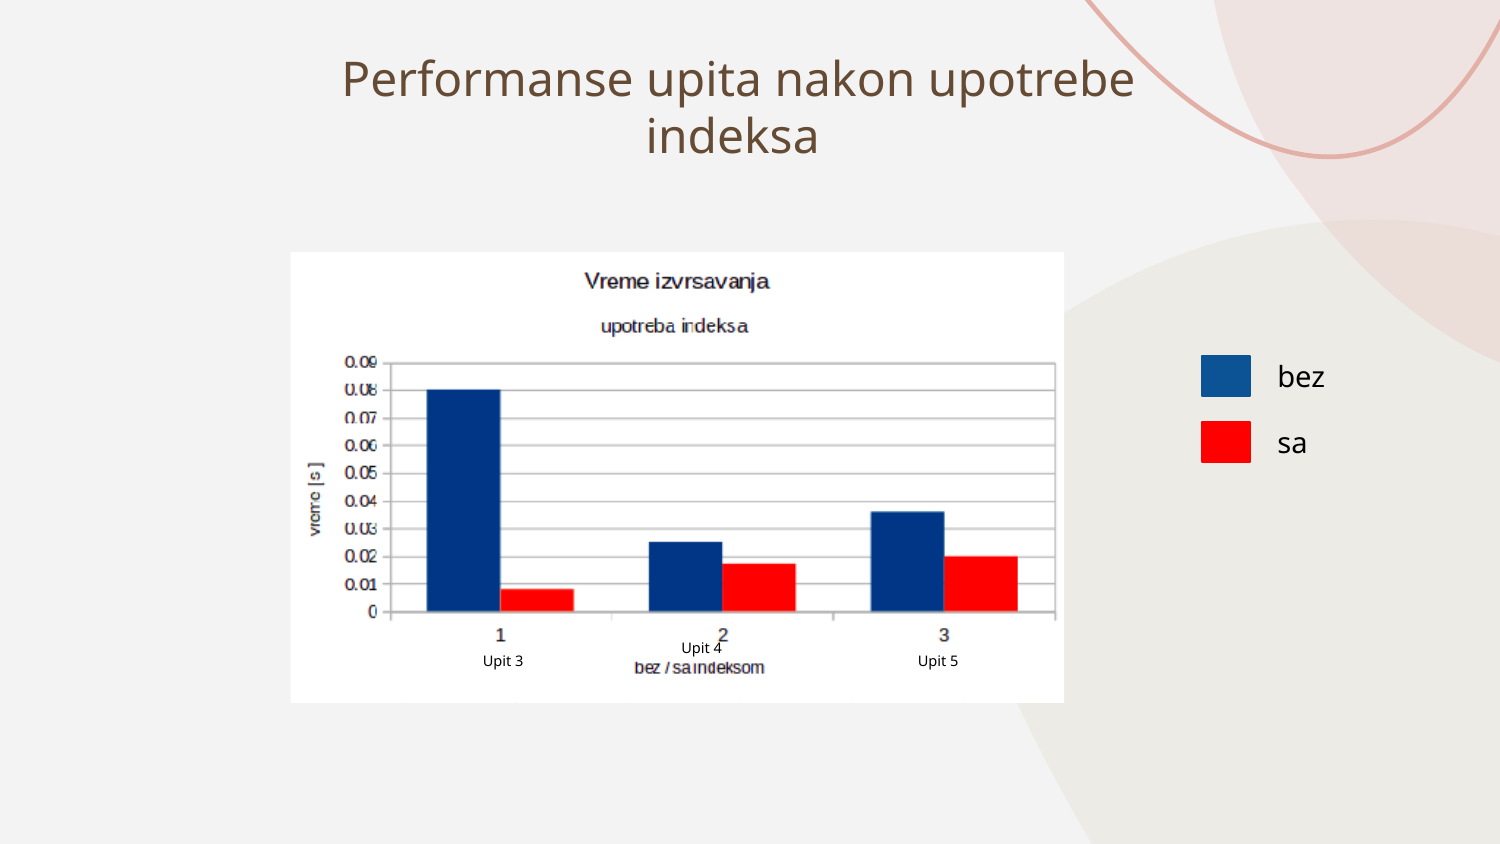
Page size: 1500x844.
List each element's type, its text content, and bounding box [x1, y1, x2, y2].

text_box bez [1262, 343, 1430, 409]
text_box Performanse upita nakon upotrebe indeksa [264, 33, 1214, 179]
text_box Upit 5 [902, 636, 1070, 685]
text_box Upit 3 [467, 636, 635, 685]
picture [290, 252, 1065, 703]
text_box [1202, 421, 1251, 462]
text_box sa [1262, 409, 1430, 475]
text_box Upit 4 [666, 623, 834, 672]
text_box [1202, 356, 1251, 397]
